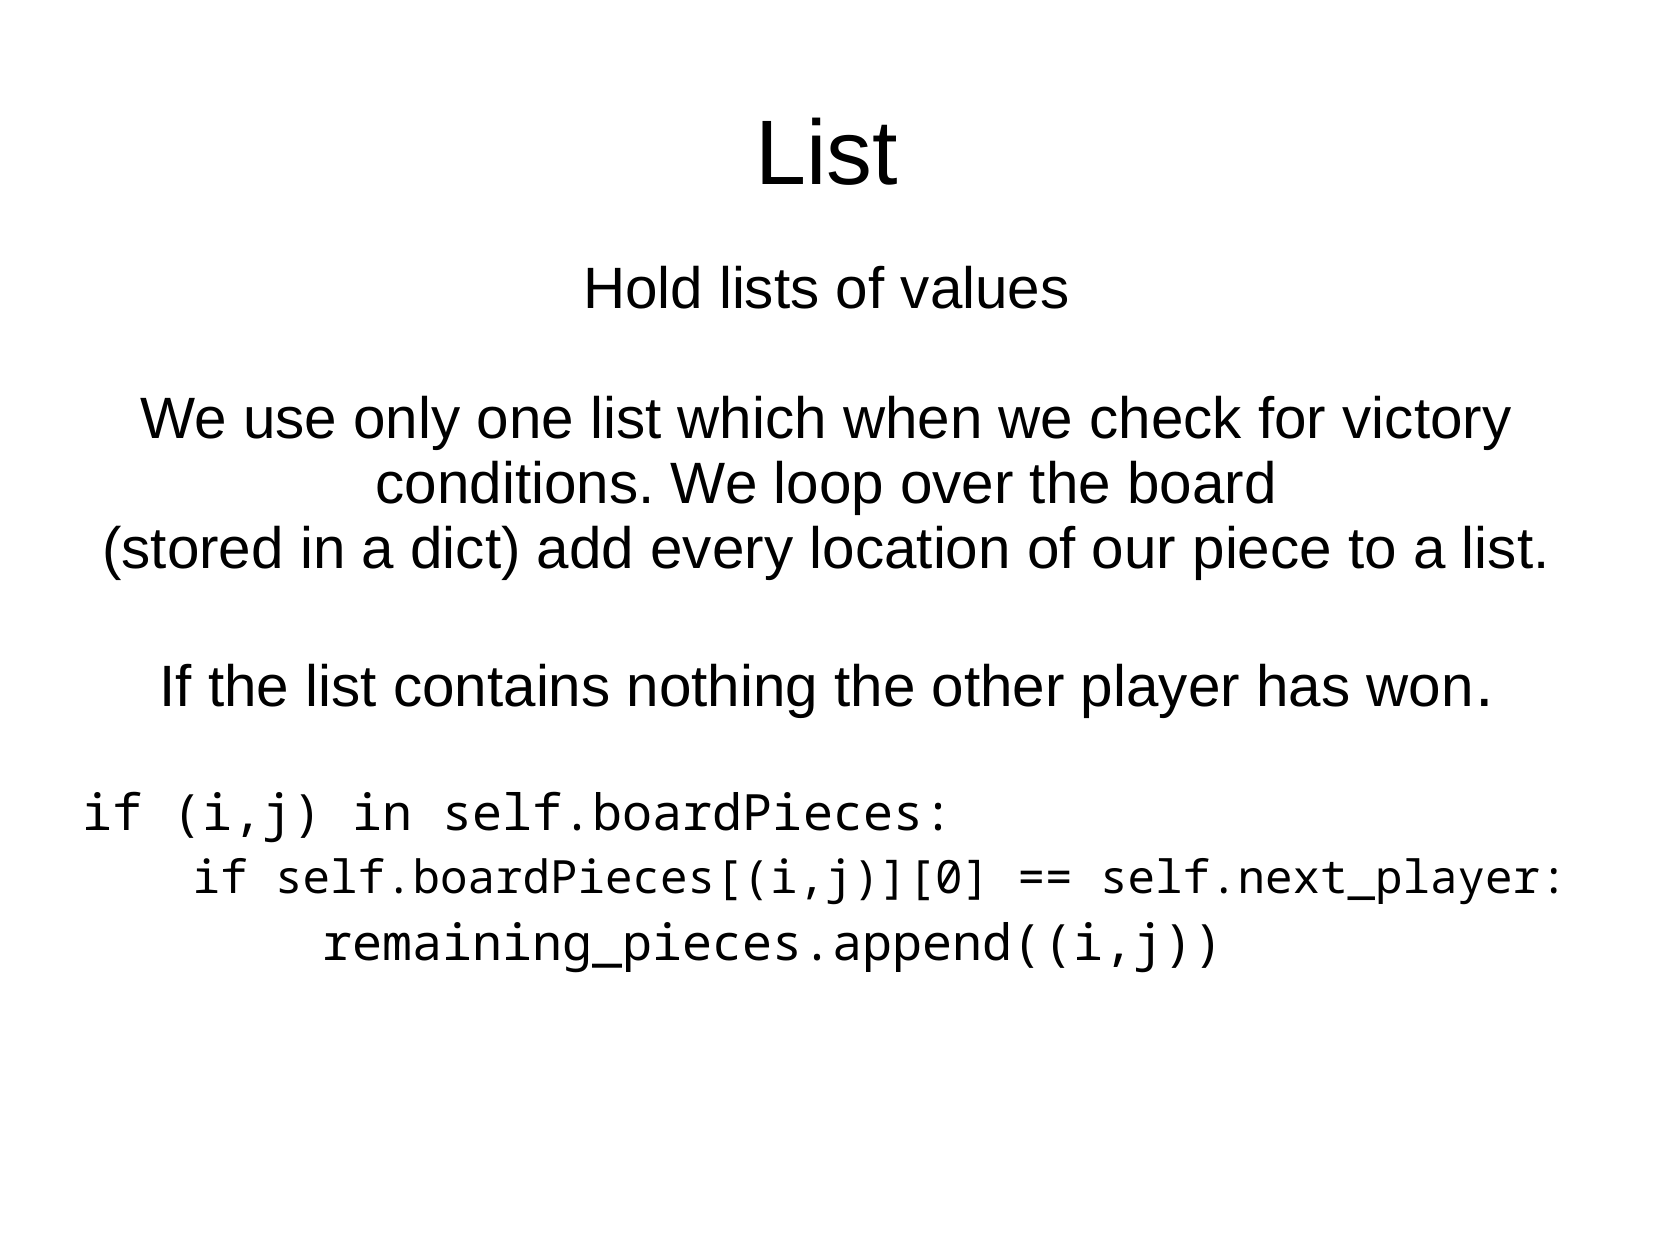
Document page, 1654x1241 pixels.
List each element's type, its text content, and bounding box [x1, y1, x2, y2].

title List [82, 49, 1571, 257]
subtitle Hold lists of values We use only one list which when we check for victory conditions. We loop over the board (stored in a dict) add every location of our piece to a list. If the list contains nothing the other player has won. if (i,j) in self.boardPieces: if self.boardPieces[(i,j)][0] == self.next_player: remaining_pieces.append((i,j)) [82, 274, 1571, 1090]
